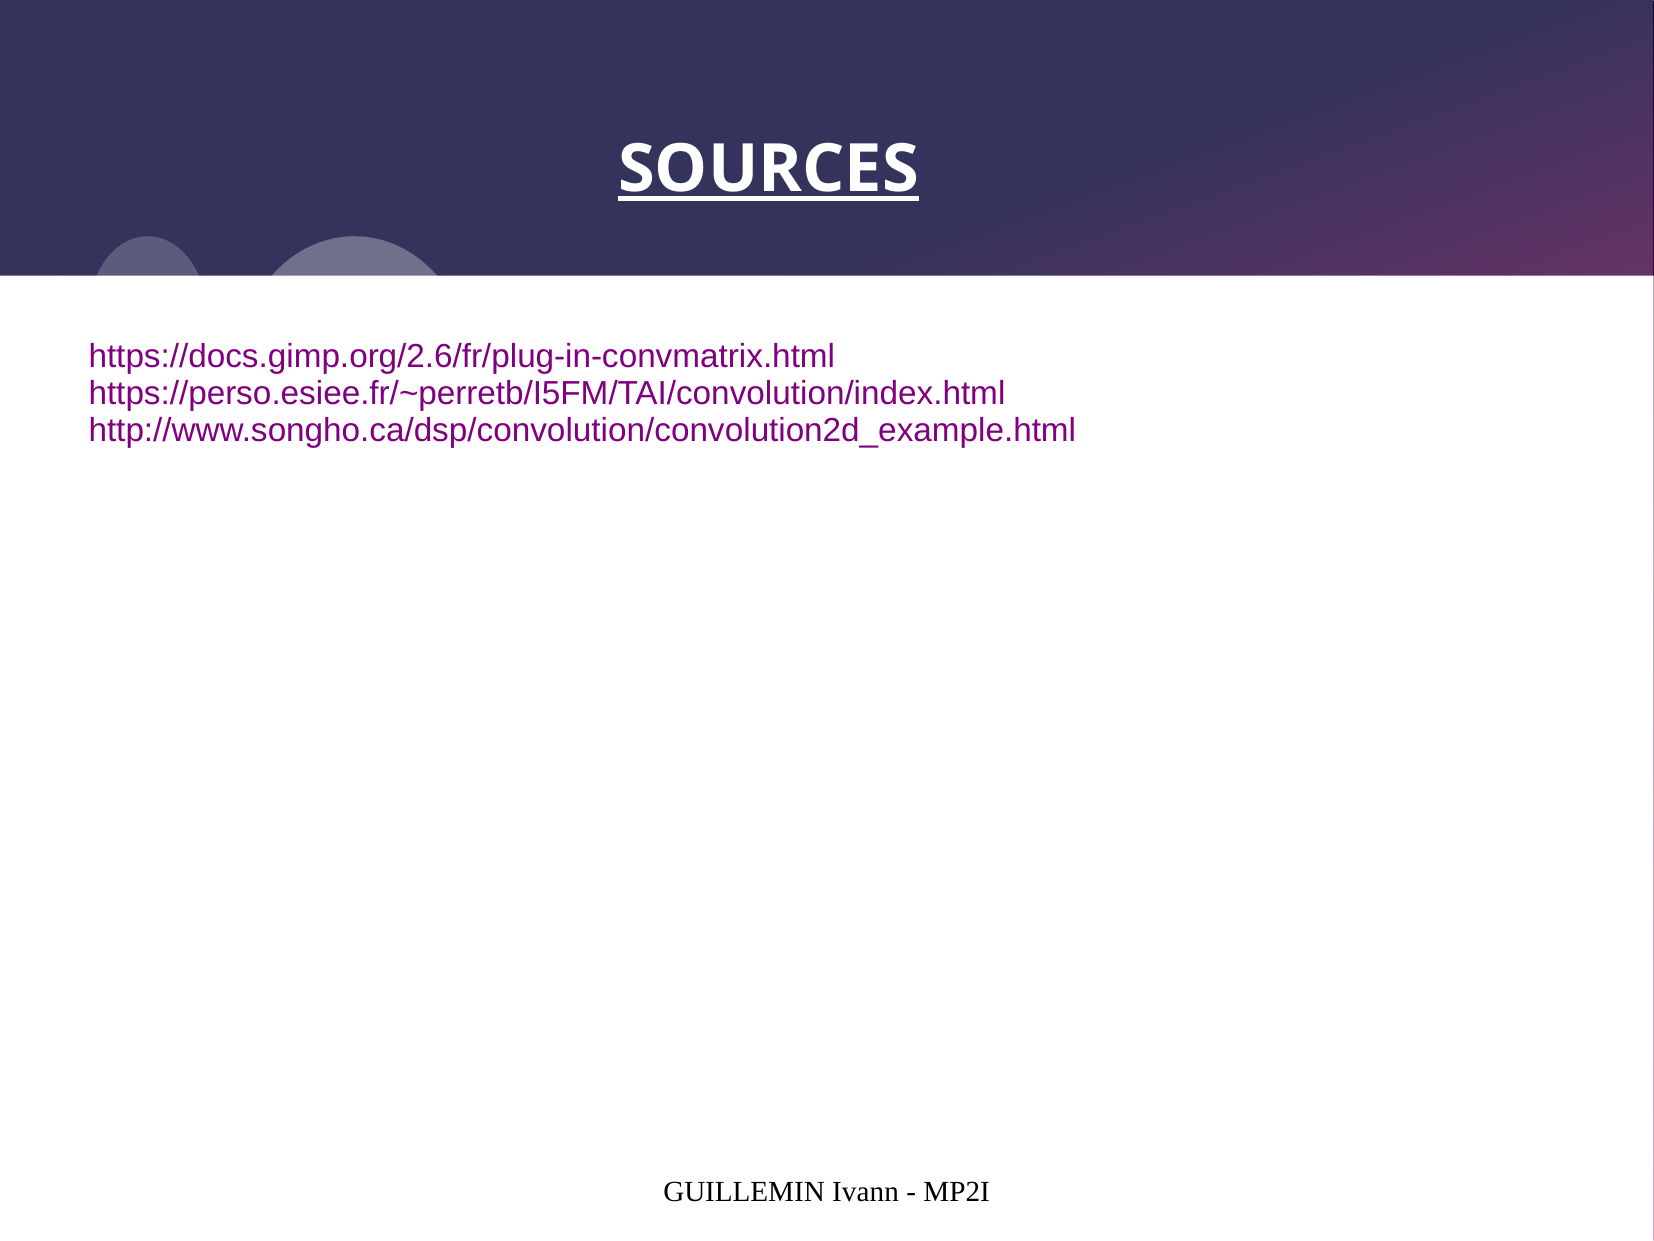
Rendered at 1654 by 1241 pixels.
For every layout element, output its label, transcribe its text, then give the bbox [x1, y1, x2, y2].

text_box SOURCES [300, 112, 1238, 195]
subtitle https://docs.gimp.org/2.6/fr/plug-in-convmatrix.html https://perso.esiee.fr/~perretb/I5FM/TAI/convolution/index.html http://www.songho.ca/dsp/convolution/convolution2d_example.html [88, 337, 1565, 1064]
